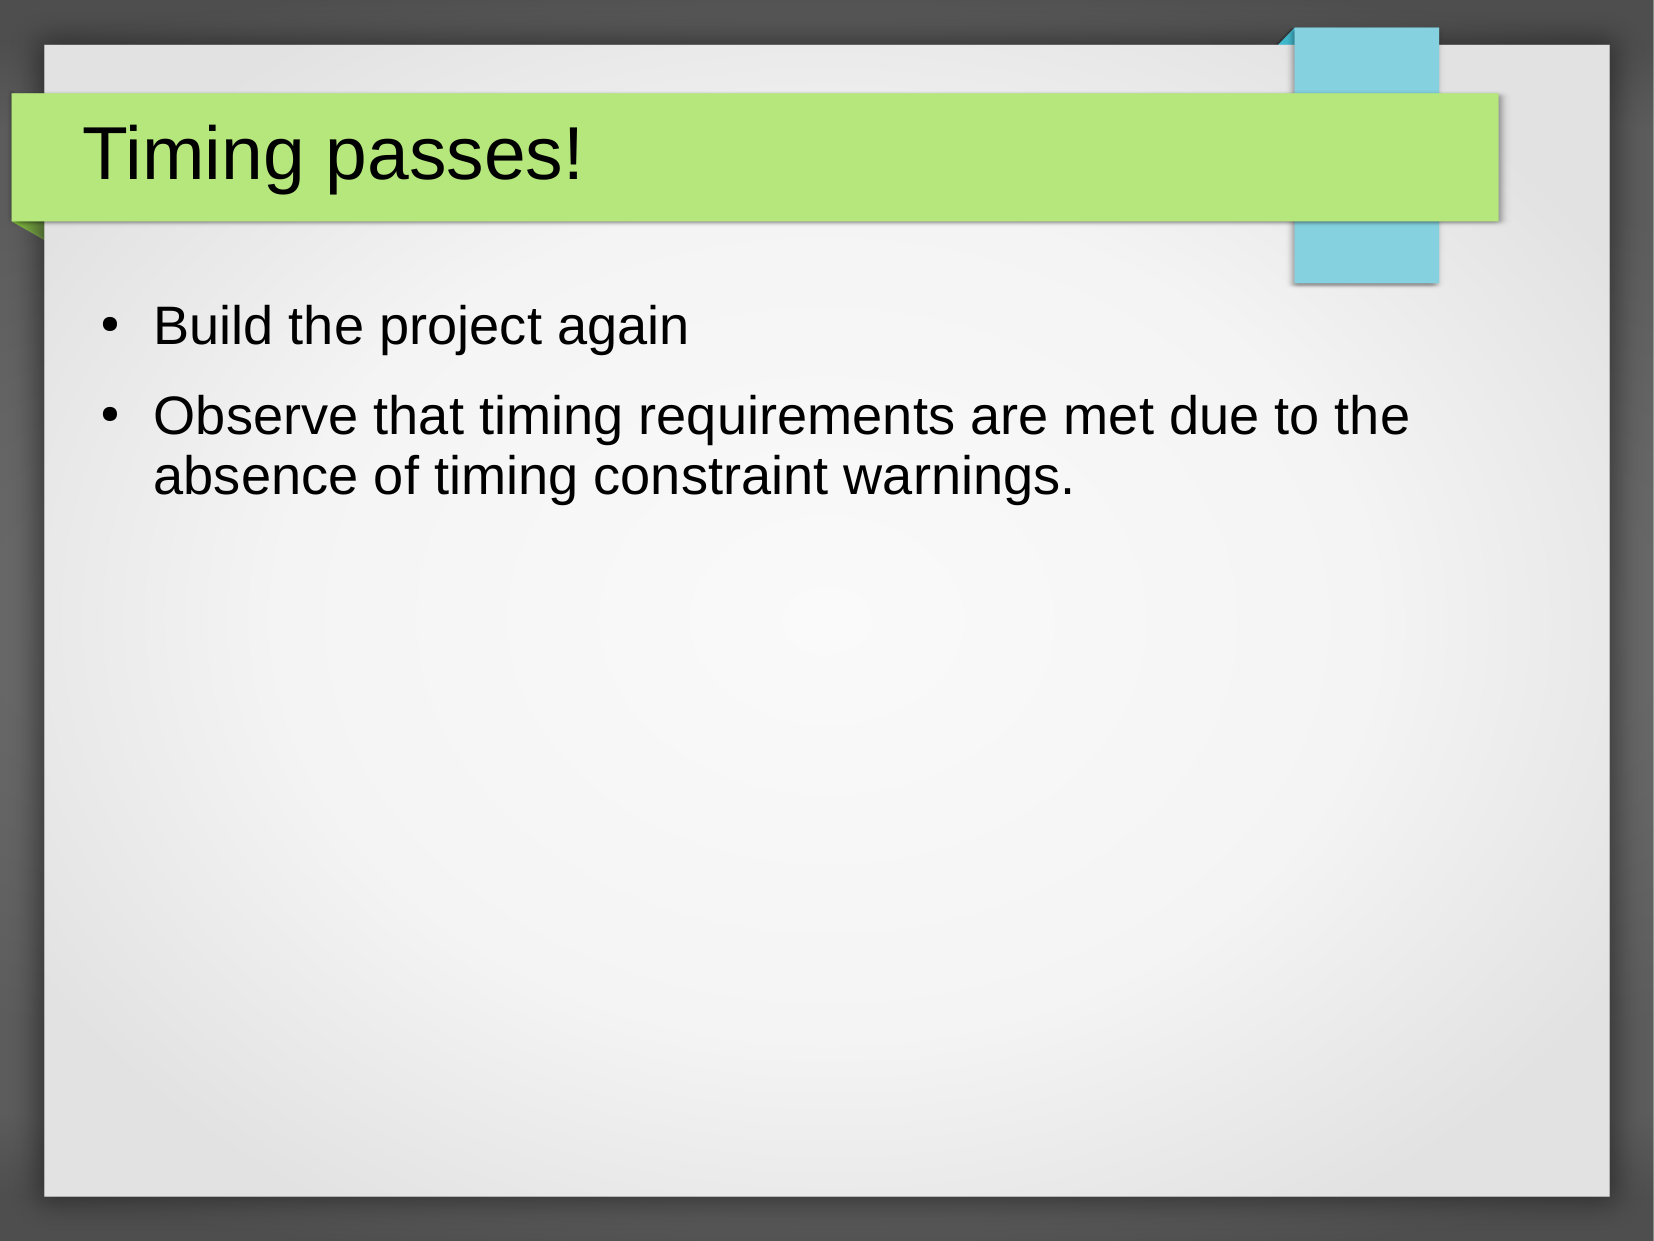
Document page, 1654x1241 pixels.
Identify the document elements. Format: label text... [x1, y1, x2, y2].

title Timing passes! [82, 94, 1264, 213]
list Build the project again Observe that timing requirements are met due to the absence of timing constraint warnings. [82, 295, 1571, 1015]
picture [0, 0, 1654, 1241]
